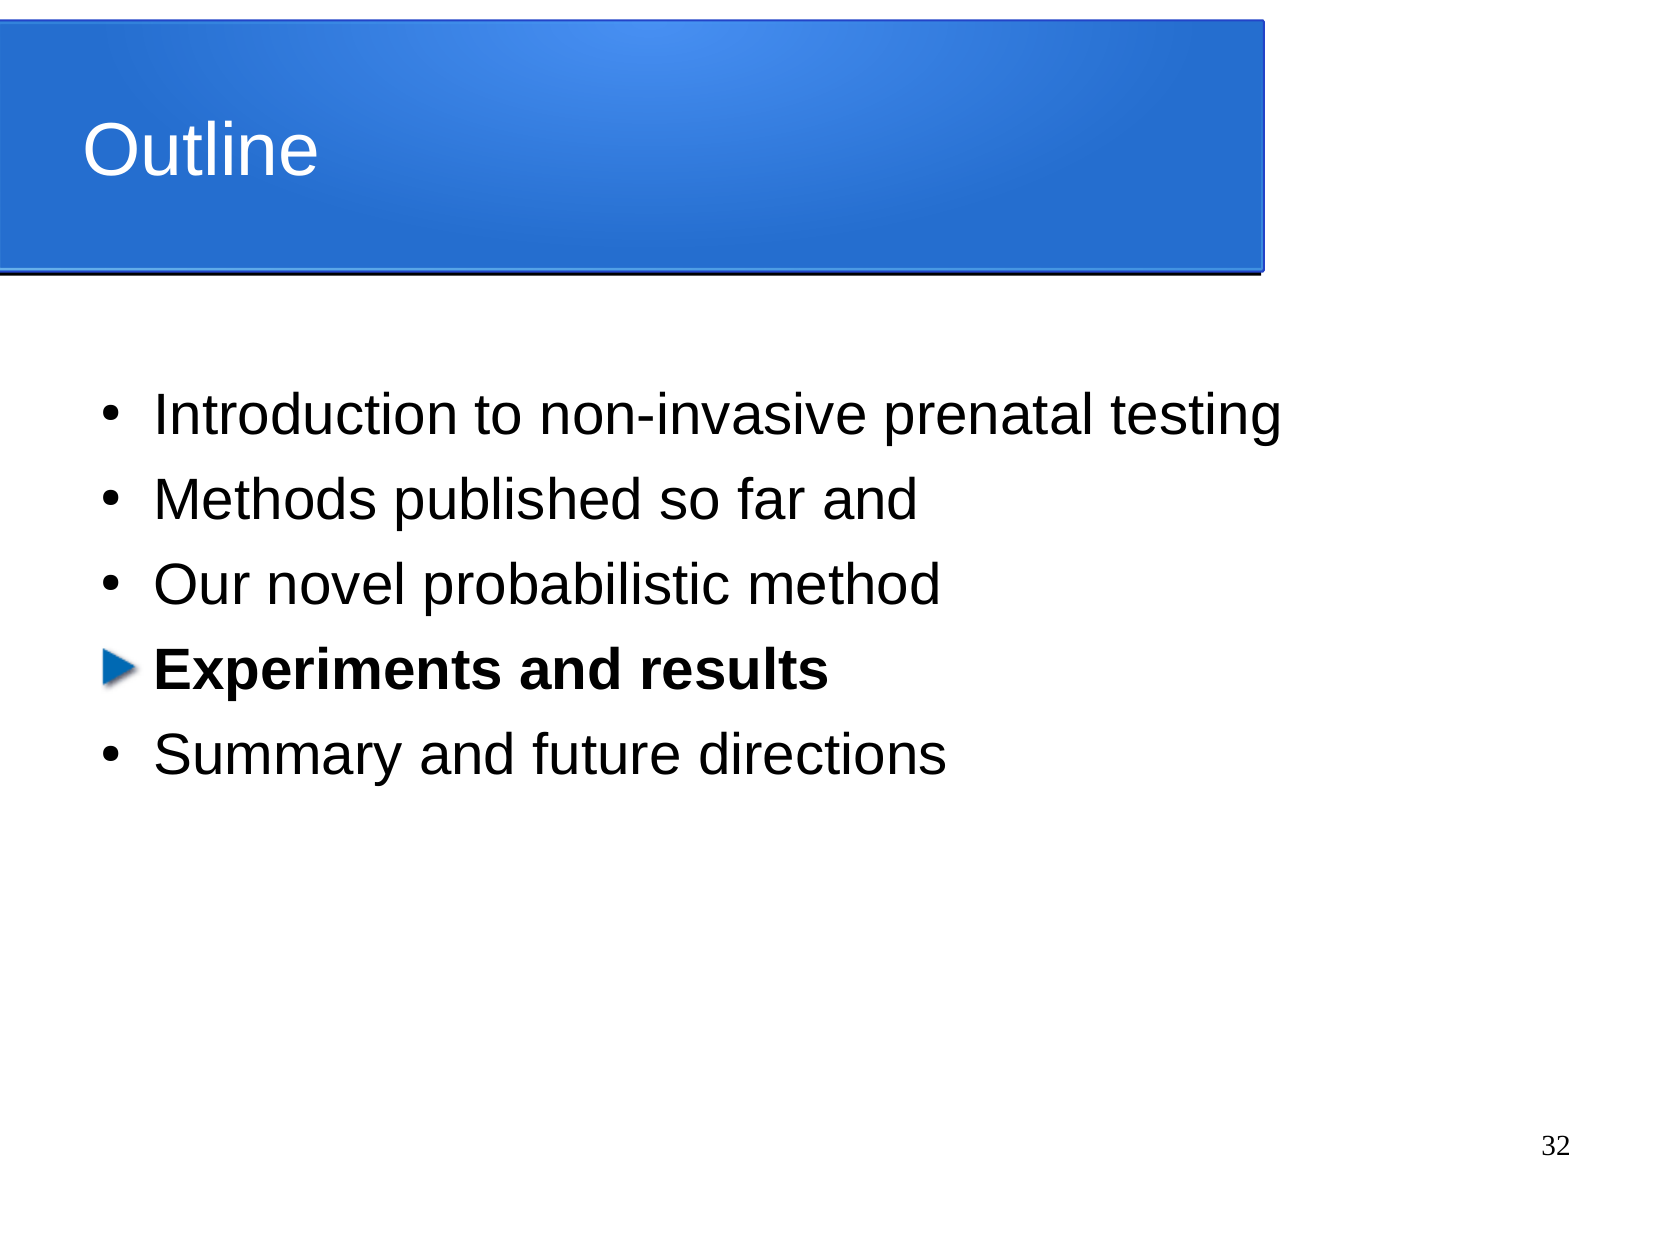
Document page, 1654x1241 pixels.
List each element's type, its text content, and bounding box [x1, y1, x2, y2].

title Outline [82, 47, 1235, 252]
list Introduction to non-invasive prenatal testing Methods published so far and Our novel probabilistic method Experiments and results Summary and future directions [82, 381, 1571, 1102]
